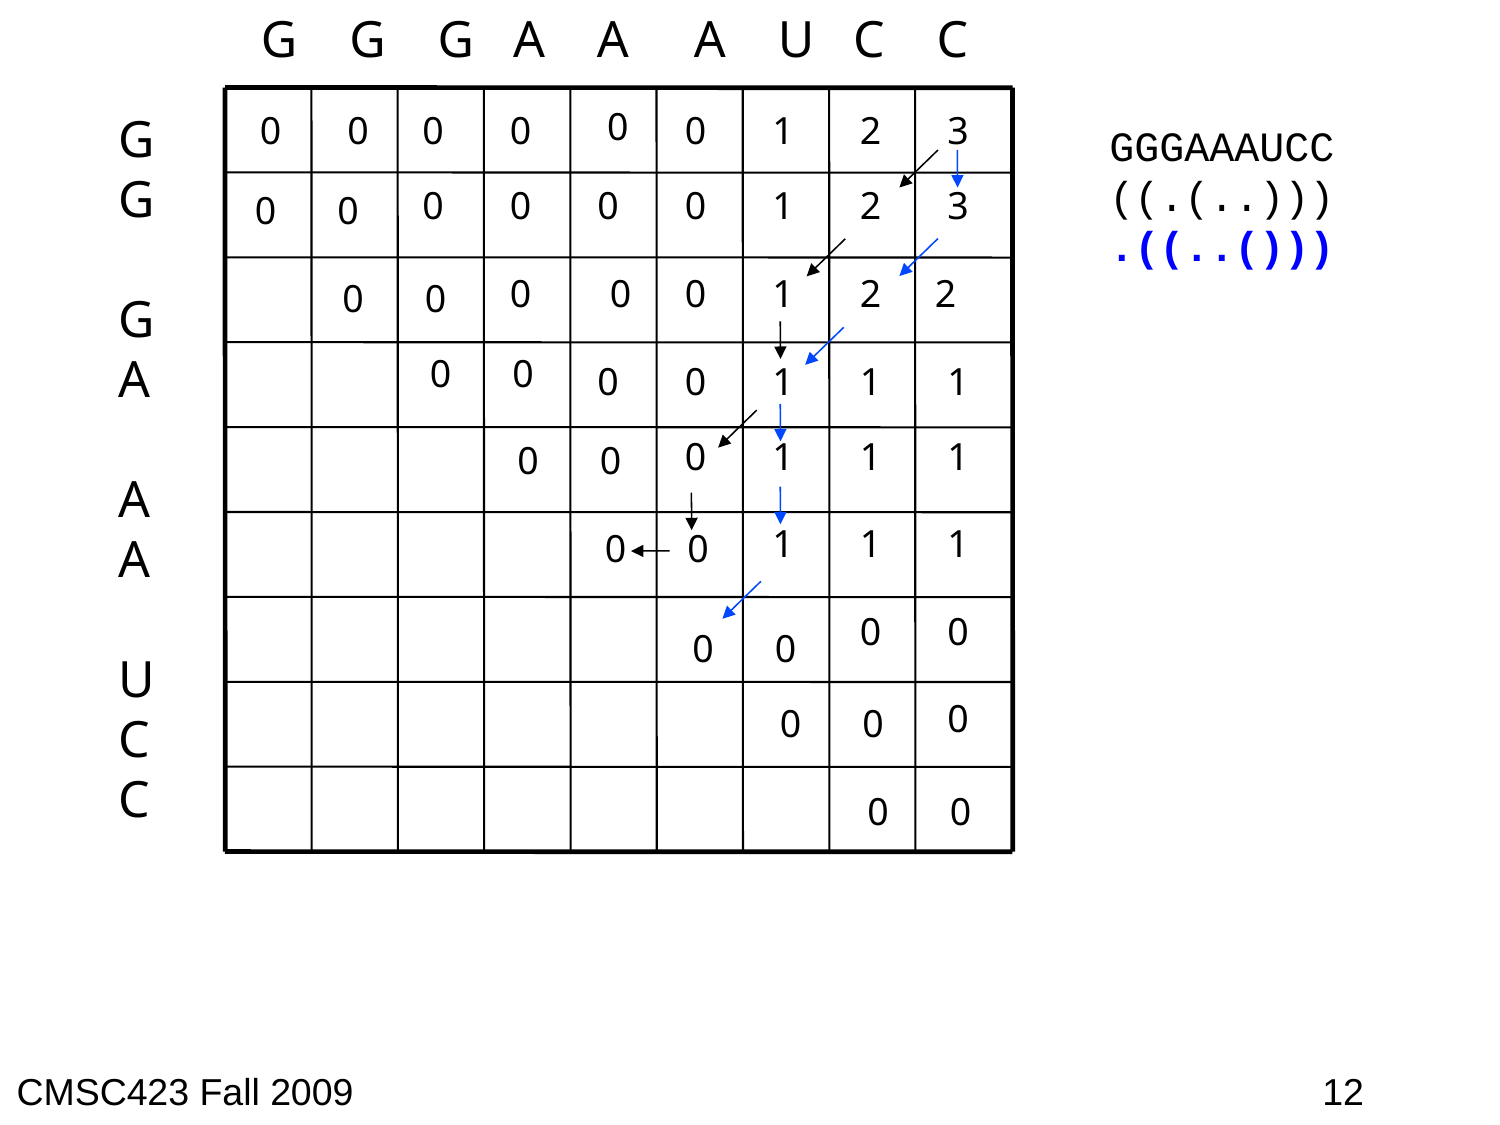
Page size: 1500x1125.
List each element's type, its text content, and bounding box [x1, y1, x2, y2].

text_box 0 [494, 99, 547, 161]
text_box 0 [592, 95, 644, 156]
text_box 2 [919, 262, 972, 323]
text_box 2 [844, 174, 897, 236]
text_box G G G A A A U C C [207, 0, 984, 76]
text_box 0 [585, 429, 637, 491]
text_box 0 [497, 342, 549, 403]
text_box 1 [844, 424, 897, 486]
text_box 0 [935, 779, 987, 841]
text_box 1 [757, 349, 809, 411]
text_box 2 [844, 262, 897, 323]
text_box 0 [502, 429, 554, 491]
text_box 1 [844, 512, 897, 573]
text_box GGGAAAUCC ((.(..)))‏ .((..()))‏ [1094, 112, 1350, 278]
text_box 0 [415, 342, 467, 403]
text_box 0 [582, 349, 634, 411]
text_box 3 [932, 99, 984, 161]
text_box 0 [590, 517, 642, 578]
text_box 0 [669, 99, 722, 161]
text_box 0 [672, 517, 724, 578]
text_box 0 [332, 99, 384, 161]
text_box 1 [932, 512, 984, 573]
text_box 0 [410, 267, 462, 328]
text_box 0 [677, 617, 729, 678]
text_box 1 [757, 262, 809, 323]
text_box 0 [240, 179, 292, 241]
text_box G G G A A A U C C [103, 99, 170, 836]
text_box 0 [669, 174, 722, 236]
text_box 0 [407, 99, 459, 161]
text_box 1 [844, 349, 897, 411]
text_box 0 [669, 424, 722, 486]
text_box 0 [847, 692, 899, 753]
text_box 0 [322, 179, 374, 241]
text_box 0 [765, 692, 817, 753]
text_box 1 [757, 99, 809, 161]
text_box 0 [669, 262, 722, 323]
text_box 0 [327, 267, 379, 328]
text_box 0 [594, 262, 647, 323]
text_box 0 [760, 617, 812, 678]
text_box 1 [932, 349, 984, 411]
text_box 0 [244, 99, 297, 161]
text_box 1 [757, 424, 809, 486]
text_box 0 [494, 262, 547, 323]
text_box 1 [757, 512, 809, 573]
text_box 1 [757, 174, 809, 236]
text_box 0 [407, 174, 459, 236]
text_box 0 [932, 599, 984, 661]
text_box 0 [494, 174, 547, 236]
text_box 0 [669, 349, 722, 411]
text_box 2 [844, 99, 897, 161]
text_box 0 [582, 174, 634, 236]
text_box 0 [852, 779, 904, 841]
text_box 0 [932, 687, 984, 748]
text_box 3 [932, 174, 984, 236]
text_box 0 [844, 599, 897, 661]
text_box 1 [932, 424, 984, 486]
